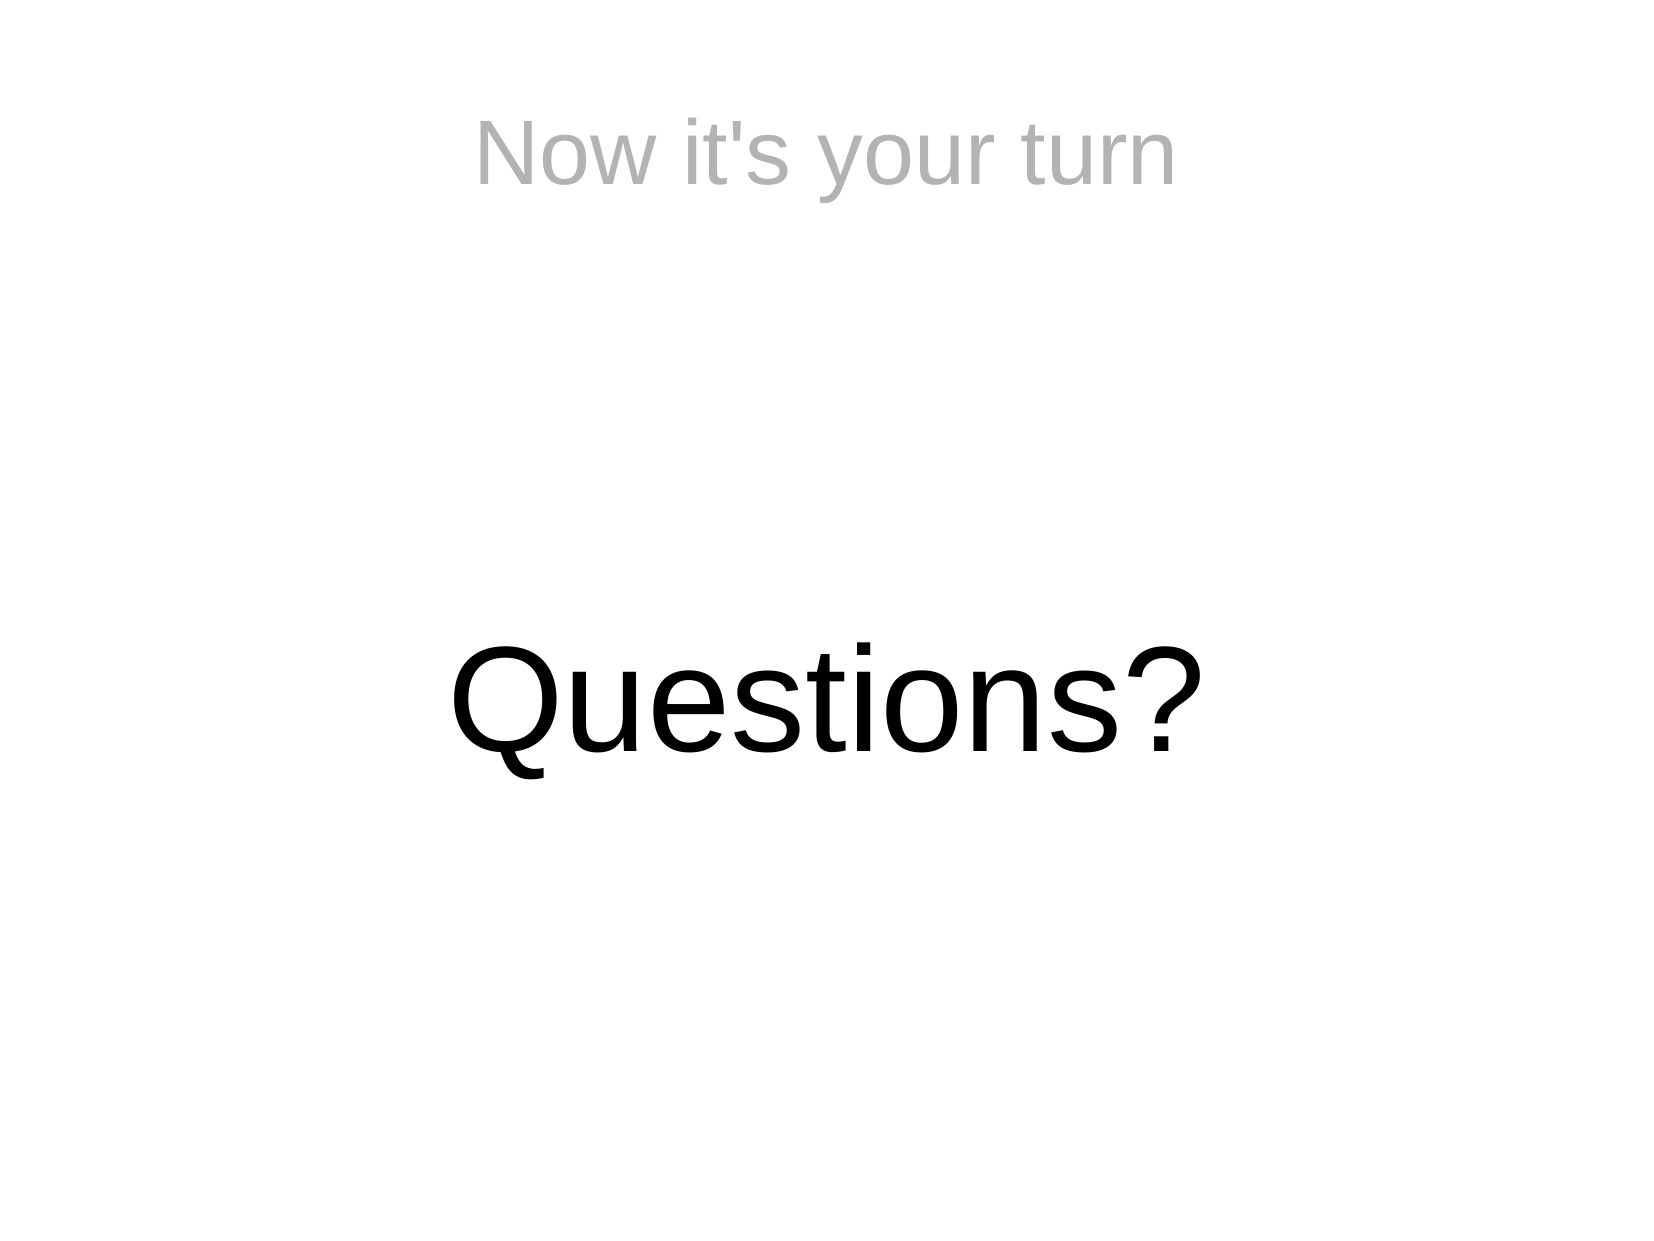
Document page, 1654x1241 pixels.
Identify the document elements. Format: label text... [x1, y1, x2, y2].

subtitle Questions? [82, 290, 1571, 1109]
title Now it's your turn [82, 49, 1571, 257]
